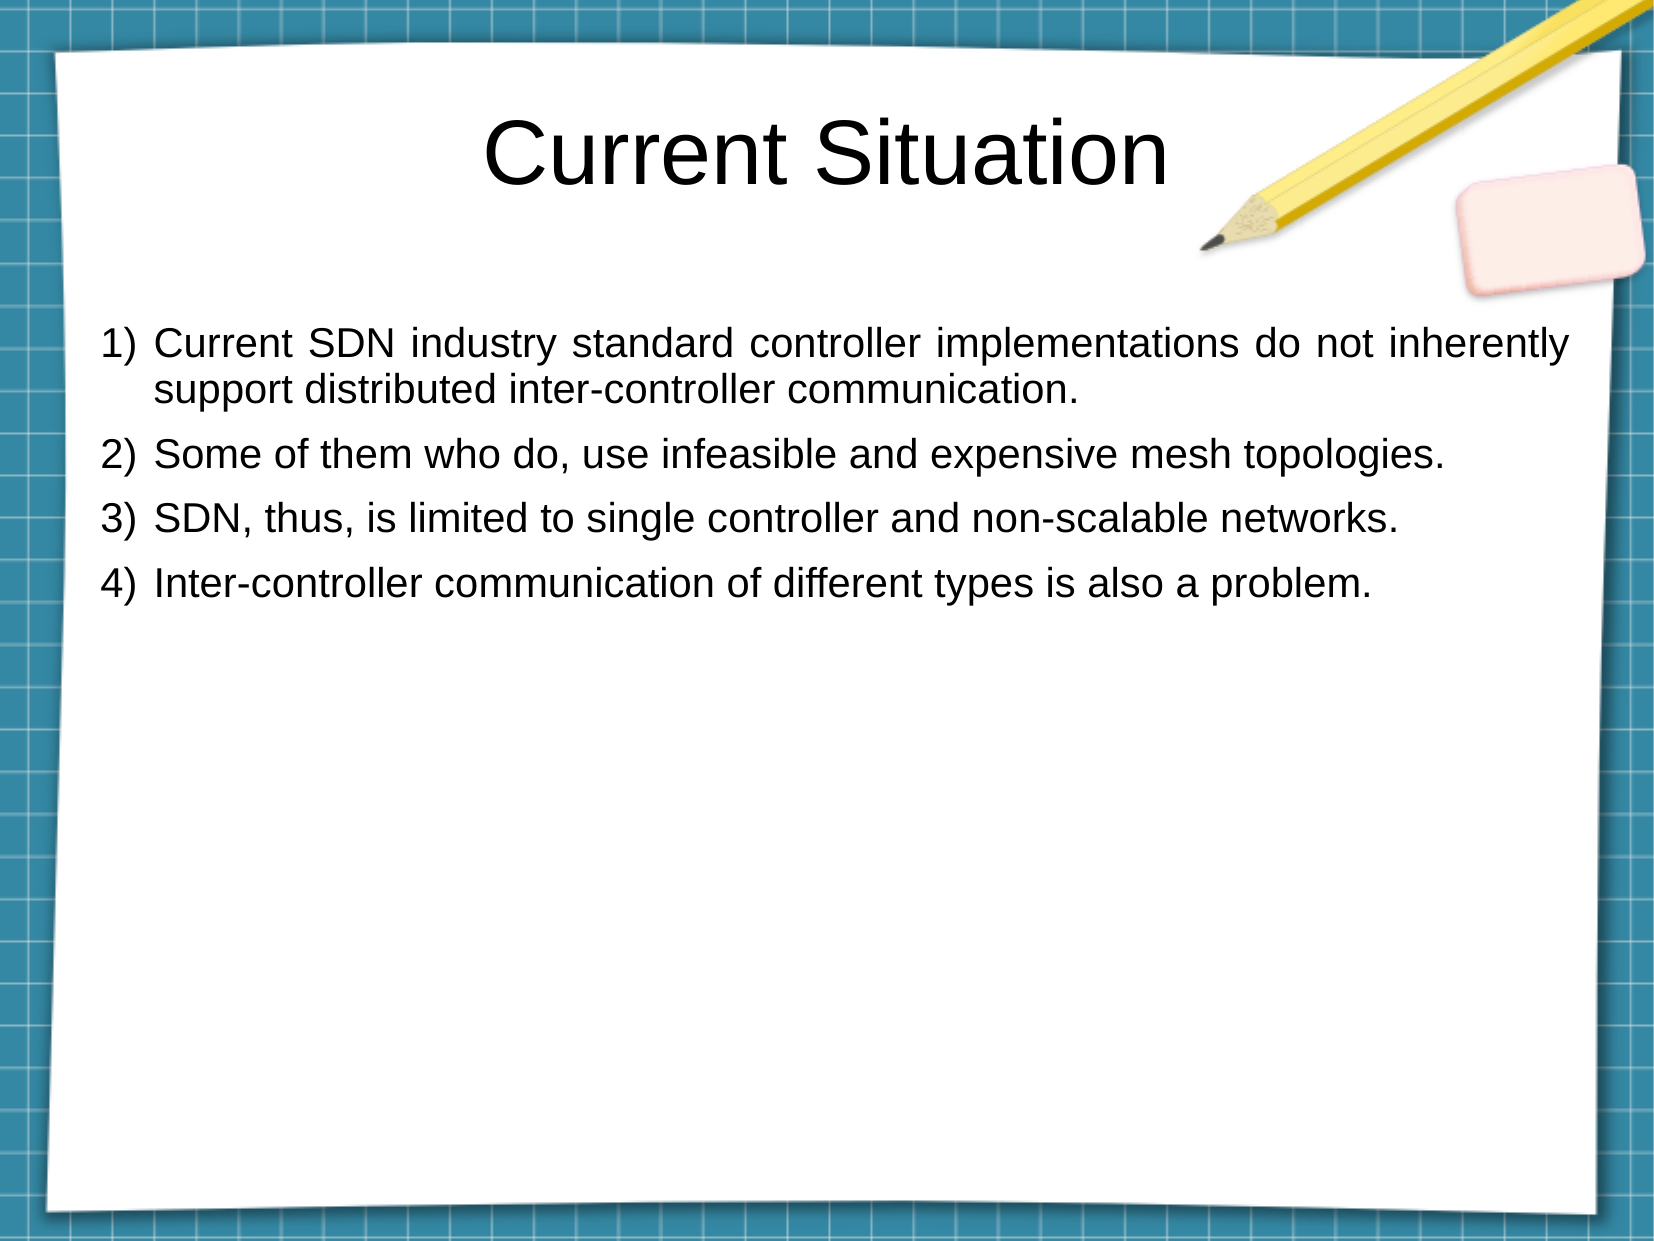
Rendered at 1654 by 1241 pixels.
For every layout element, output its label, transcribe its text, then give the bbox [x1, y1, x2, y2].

list Current SDN industry standard controller implementations do not inherently support distributed inter-controller communication. Some of them who do, use infeasible and expensive mesh topologies. SDN, thus, is limited to single controller and non-scalable networks. Inter-controller communication of different types is also a problem. [82, 255, 1571, 975]
picture [0, 0, 1654, 1241]
title Current Situation [82, 49, 1571, 255]
